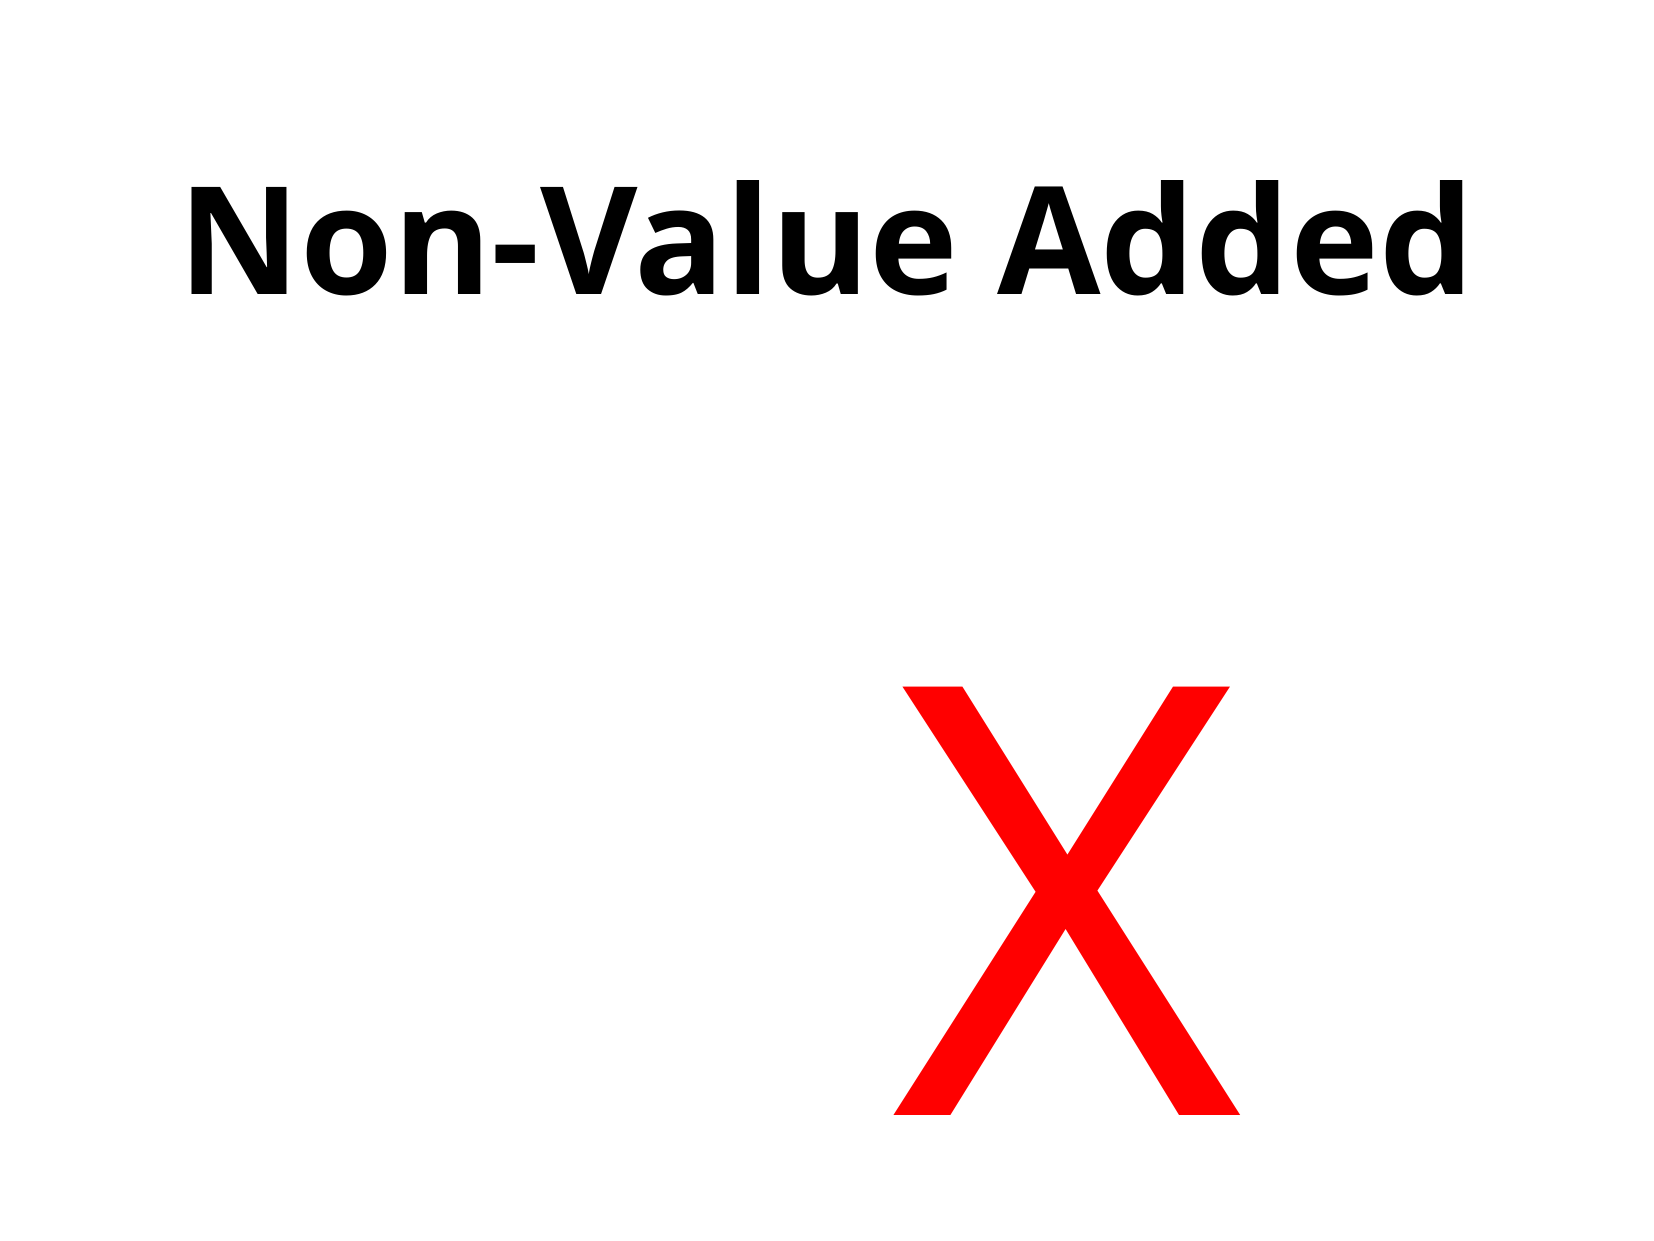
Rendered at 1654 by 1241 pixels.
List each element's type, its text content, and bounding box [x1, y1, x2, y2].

title Non-Value Added [59, 59, 1595, 414]
text_box X [876, 466, 1273, 1194]
